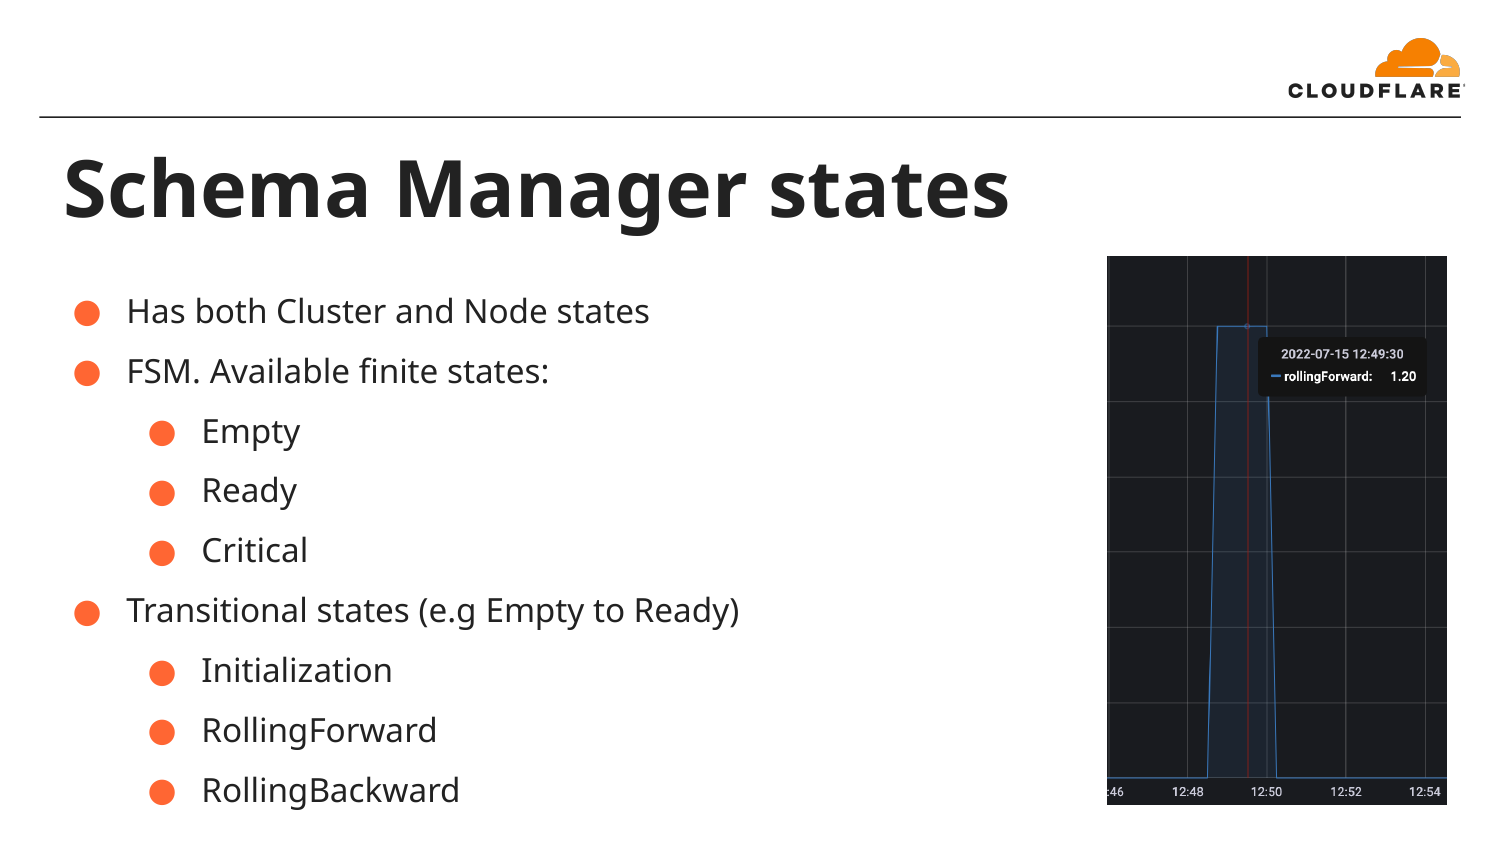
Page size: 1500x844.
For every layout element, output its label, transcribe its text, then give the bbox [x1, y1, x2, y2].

picture [1288, 38, 1466, 98]
title Schema Manager states [63, 138, 1296, 246]
list Has both Cluster and Node states FSM. Available finite states: Empty Ready Critical Transitional states (e.g Empty to Ready) Initialization RollingForward RollingBackward [51, 270, 1056, 805]
picture [1107, 256, 1447, 805]
